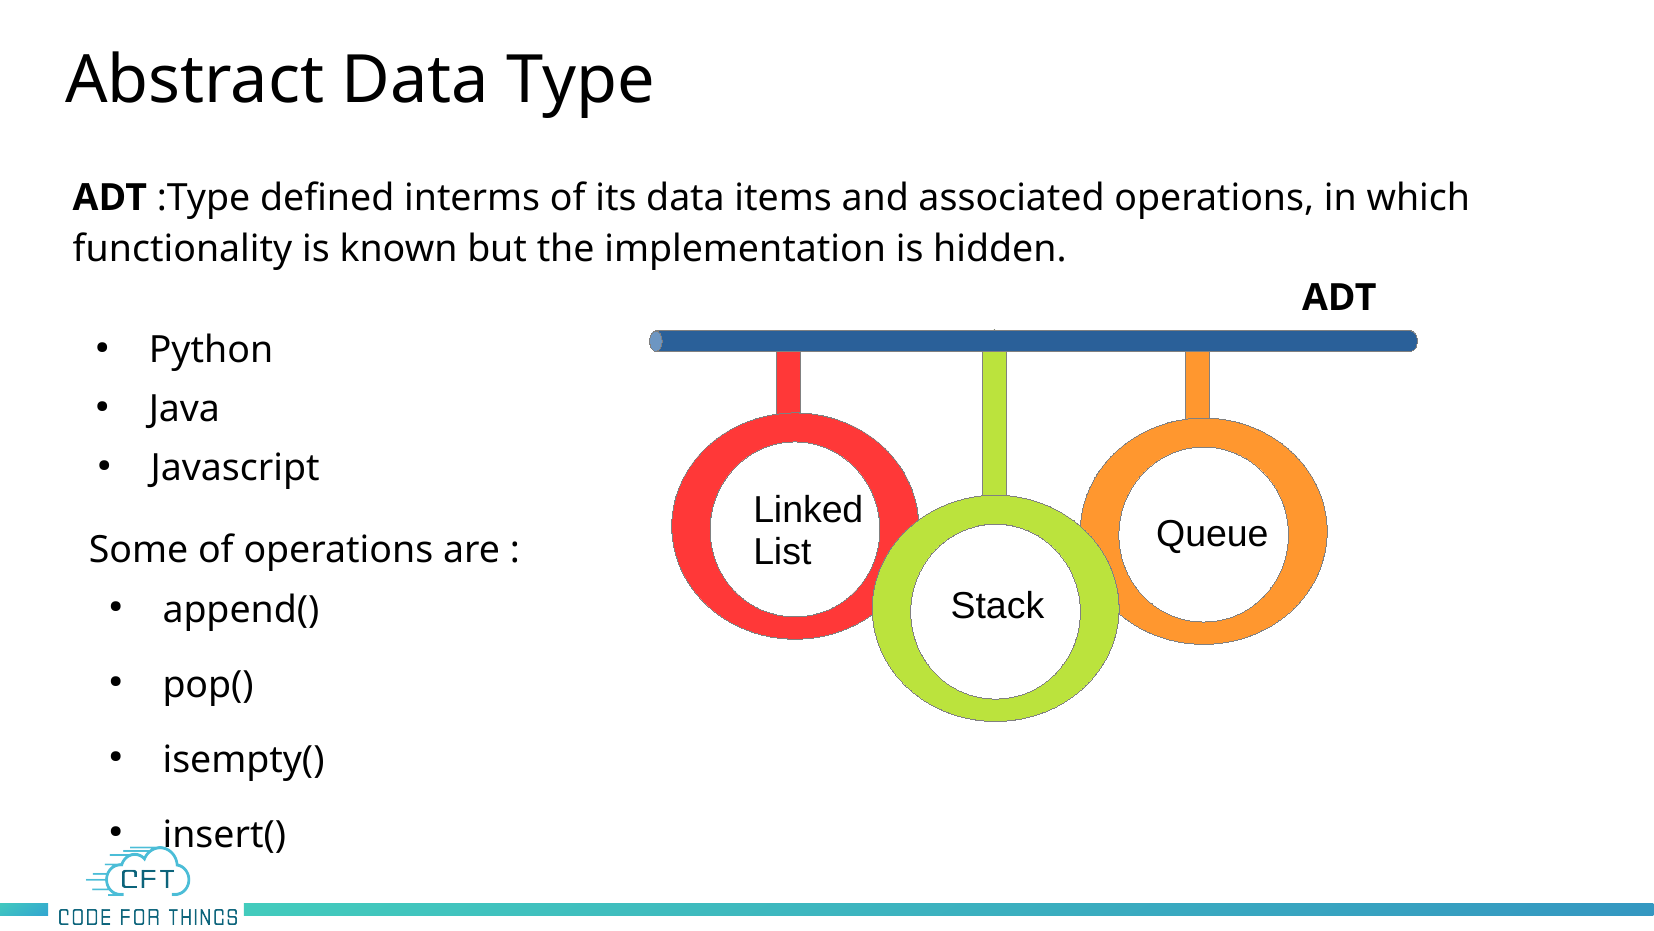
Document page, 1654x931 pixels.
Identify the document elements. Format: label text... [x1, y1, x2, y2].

text_box Queue [1141, 505, 1289, 592]
text_box [672, 330, 1418, 722]
text_box Stack [935, 577, 1081, 638]
text_box Linked List [738, 481, 911, 581]
text_box Javascript [64, 433, 681, 503]
text_box ADT :Type defined interms of its data items and associated operations, in which functionality is known but the implementation is hidden. [57, 163, 1619, 322]
title Abstract Data Type [65, 7, 1554, 146]
text_box Some of operations are : [74, 515, 672, 616]
picture [59, 846, 237, 925]
text_box ADT [1287, 262, 1415, 322]
text_box Python [63, 315, 679, 374]
text_box append() pop() isempty() insert() [76, 575, 467, 836]
text_box Java [63, 374, 679, 443]
